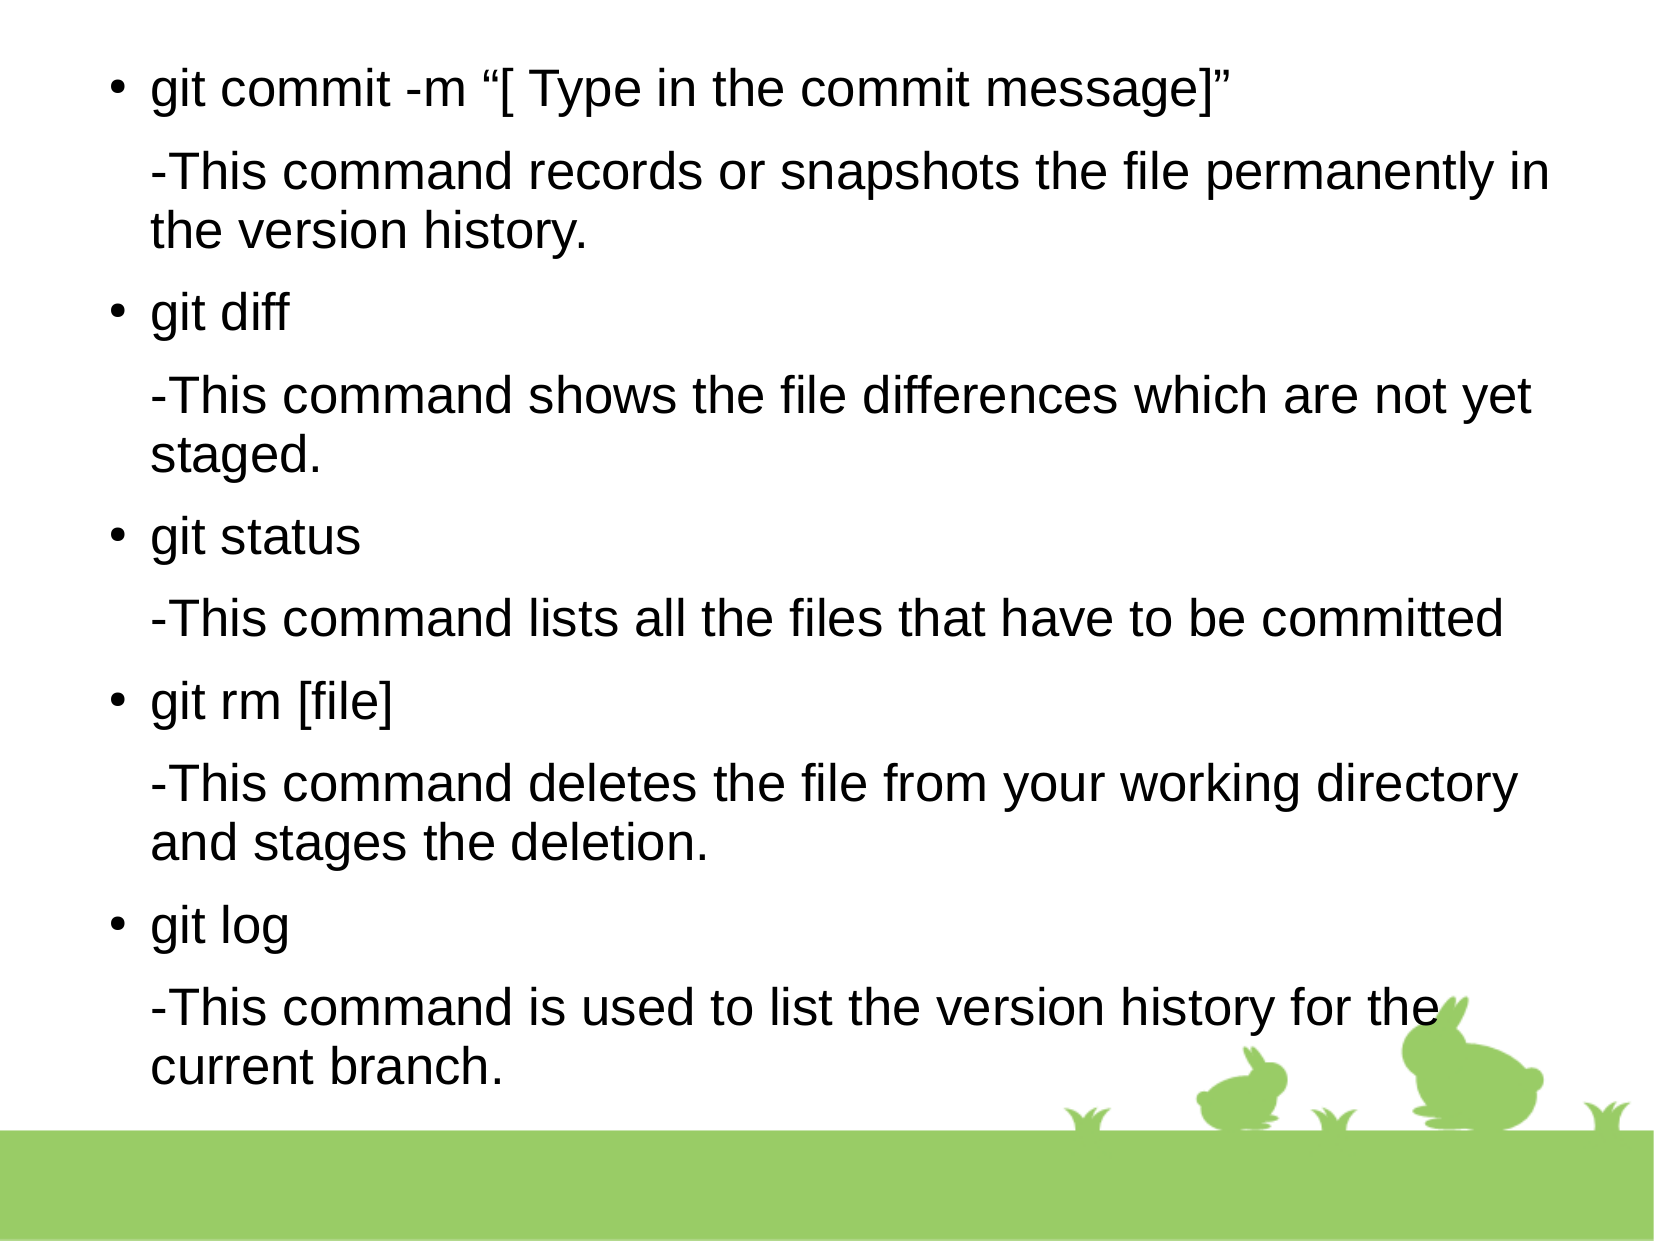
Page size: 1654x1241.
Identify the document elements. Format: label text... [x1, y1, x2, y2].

picture [0, 0, 1654, 1241]
list git commit -m “[ Type in the commit message]” -This command records or snapshots the file permanently in the version history. git diff -This command shows the file differences which are not yet staged. git status -This command lists all the files that have to be committed git rm [file] -This command deletes the file from your working directory and stages the deletion. git log -This command is used to list the version history for the current branch. [94, 59, 1583, 1099]
